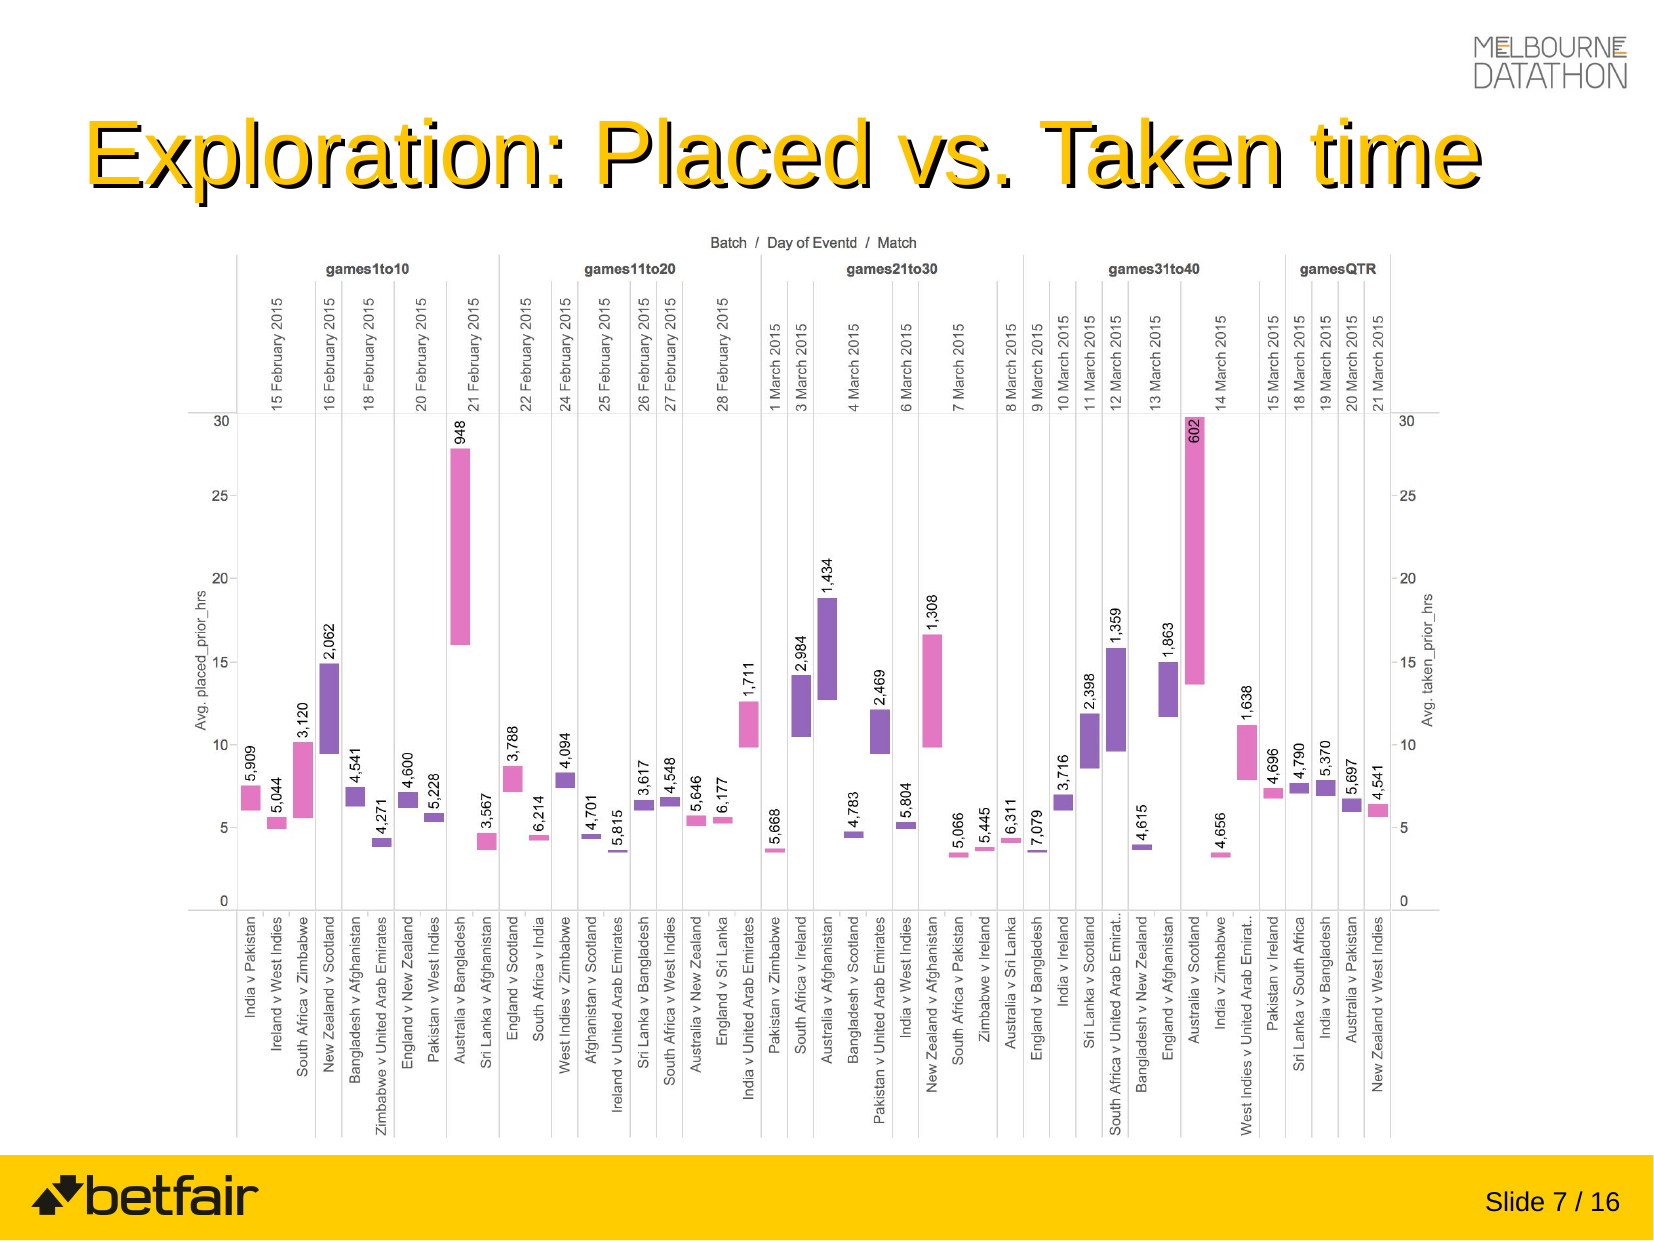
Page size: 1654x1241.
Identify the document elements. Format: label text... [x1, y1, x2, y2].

picture [188, 229, 1440, 1138]
picture [31, 1175, 259, 1215]
title Exploration: Placed vs. Taken time [82, 49, 1571, 257]
picture [1470, 33, 1630, 92]
